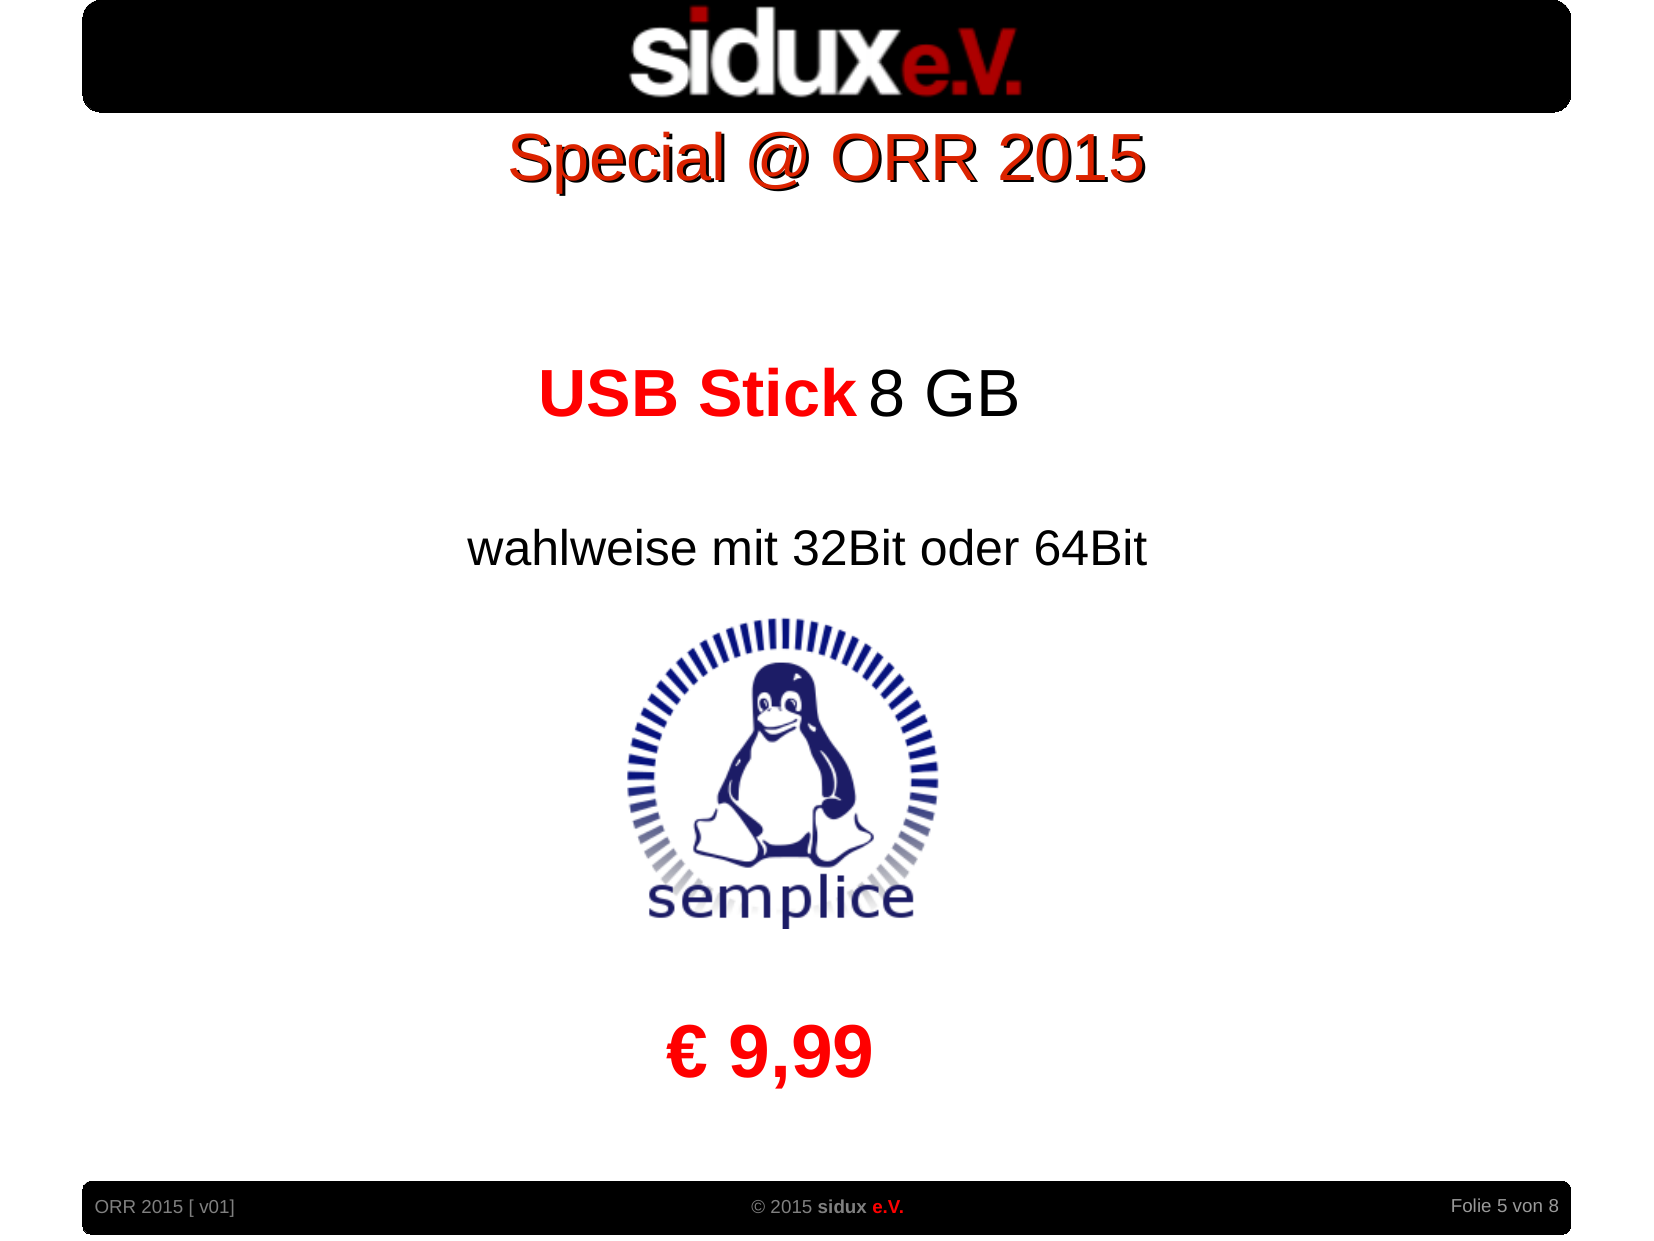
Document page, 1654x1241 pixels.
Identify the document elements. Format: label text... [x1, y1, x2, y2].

text_box Special @ ORR 2015 [82, 112, 1571, 213]
picture [609, 0, 1028, 110]
picture [626, 616, 940, 929]
text_box USB Stick 8 GB wahlweise mit 32Bit oder 64Bit € 9,99 [82, 224, 1571, 1170]
